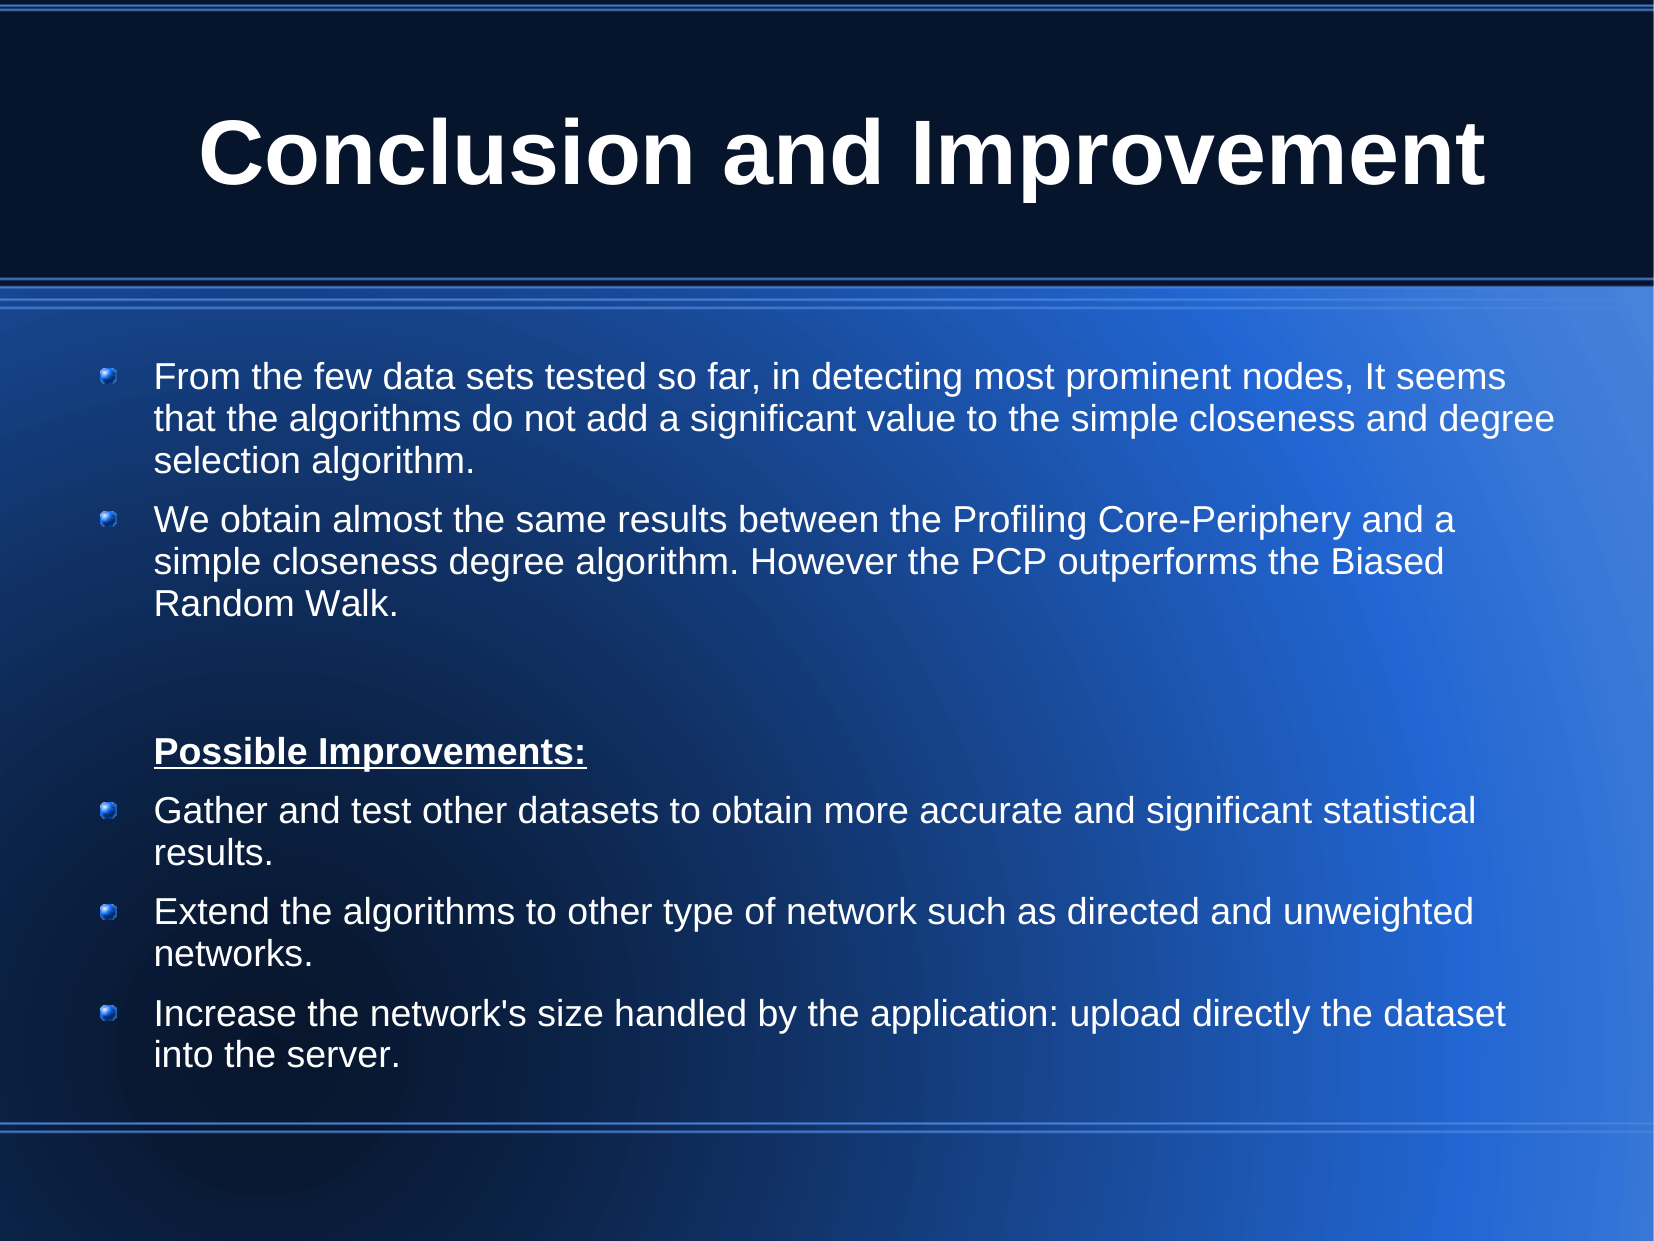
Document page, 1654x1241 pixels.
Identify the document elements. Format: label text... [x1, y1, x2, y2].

picture [0, 0, 1654, 1241]
list Possible Improvements: Gather and test other datasets to obtain more accurate and significant statistical results. Extend the algorithms to other type of network such as directed and unweighted networks. Increase the network's size handled by the application: upload directly the dataset into the server. [82, 730, 1571, 1136]
title Conclusion and Improvement [82, 49, 1571, 257]
list From the few data sets tested so far, in detecting most prominent nodes, It seems that the algorithms do not add a significant value to the simple closeness and degree selection algorithm. We obtain almost the same results between the Profiling Core-Periphery and a simple closeness degree algorithm. However the PCP outperforms the Biased Random Walk. [82, 355, 1571, 699]
